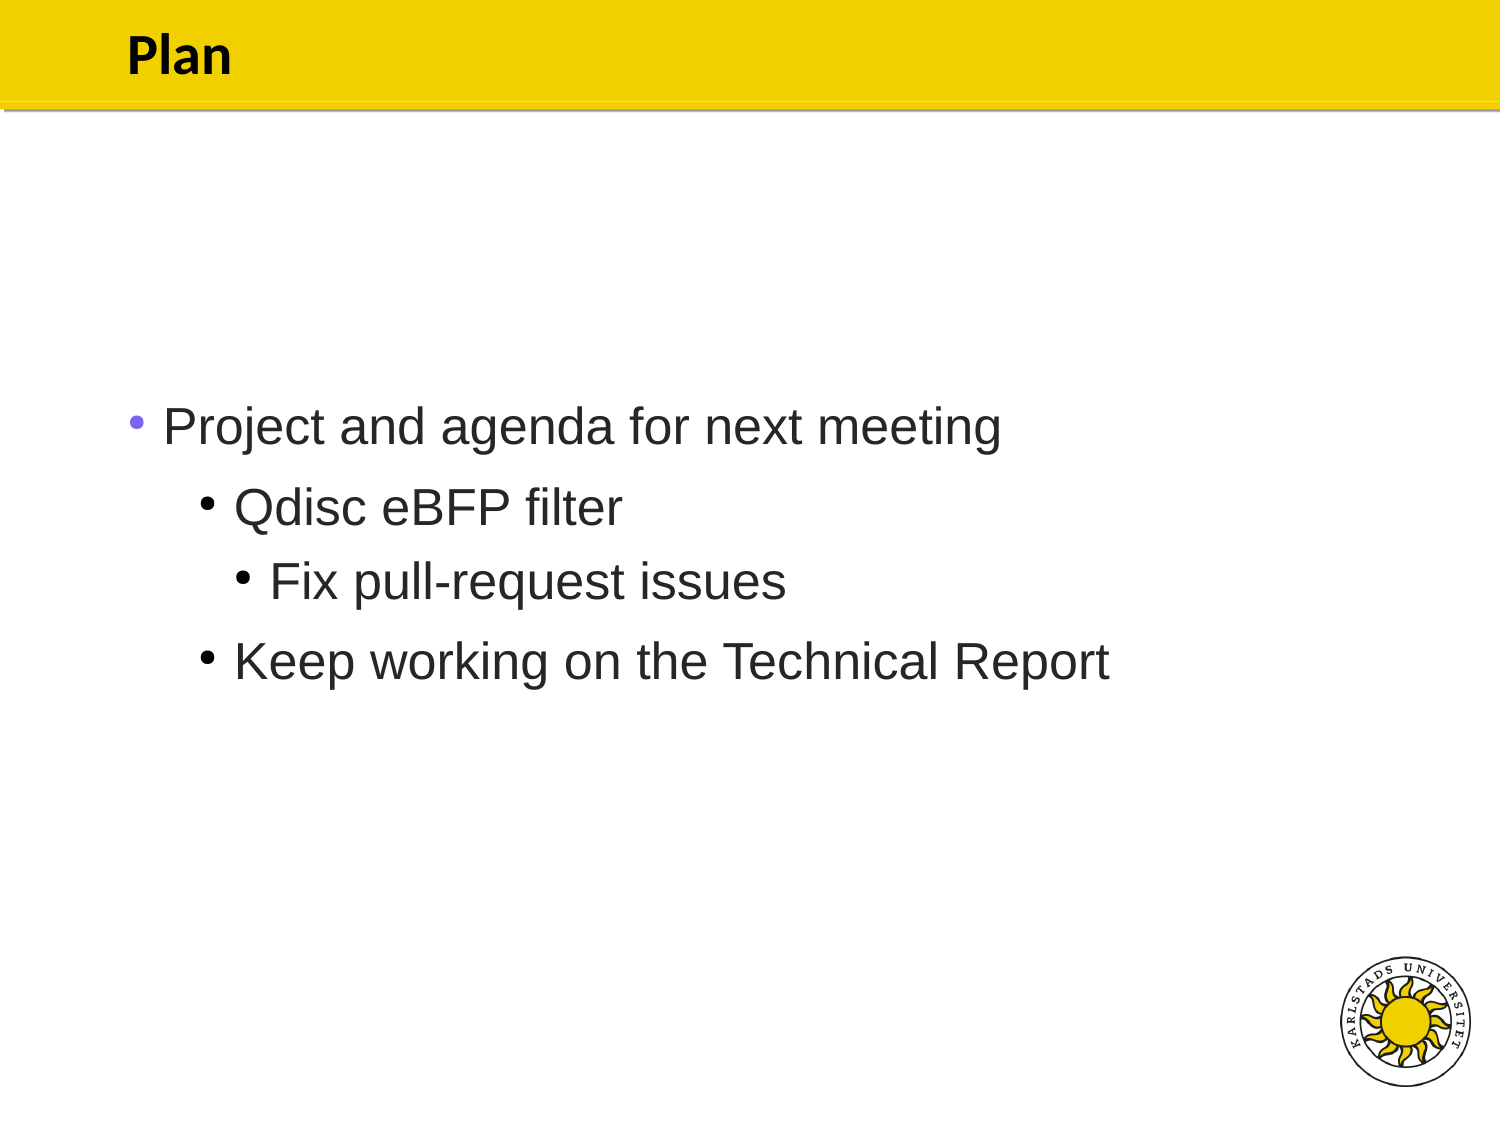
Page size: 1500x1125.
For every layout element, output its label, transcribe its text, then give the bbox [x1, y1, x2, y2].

list Project and agenda for next meeting Qdisc eBFP filter Fix pull-request issues Keep working on the Technical Report [112, 166, 1441, 970]
picture [1340, 948, 1471, 1095]
title Plan [112, 0, 1388, 102]
